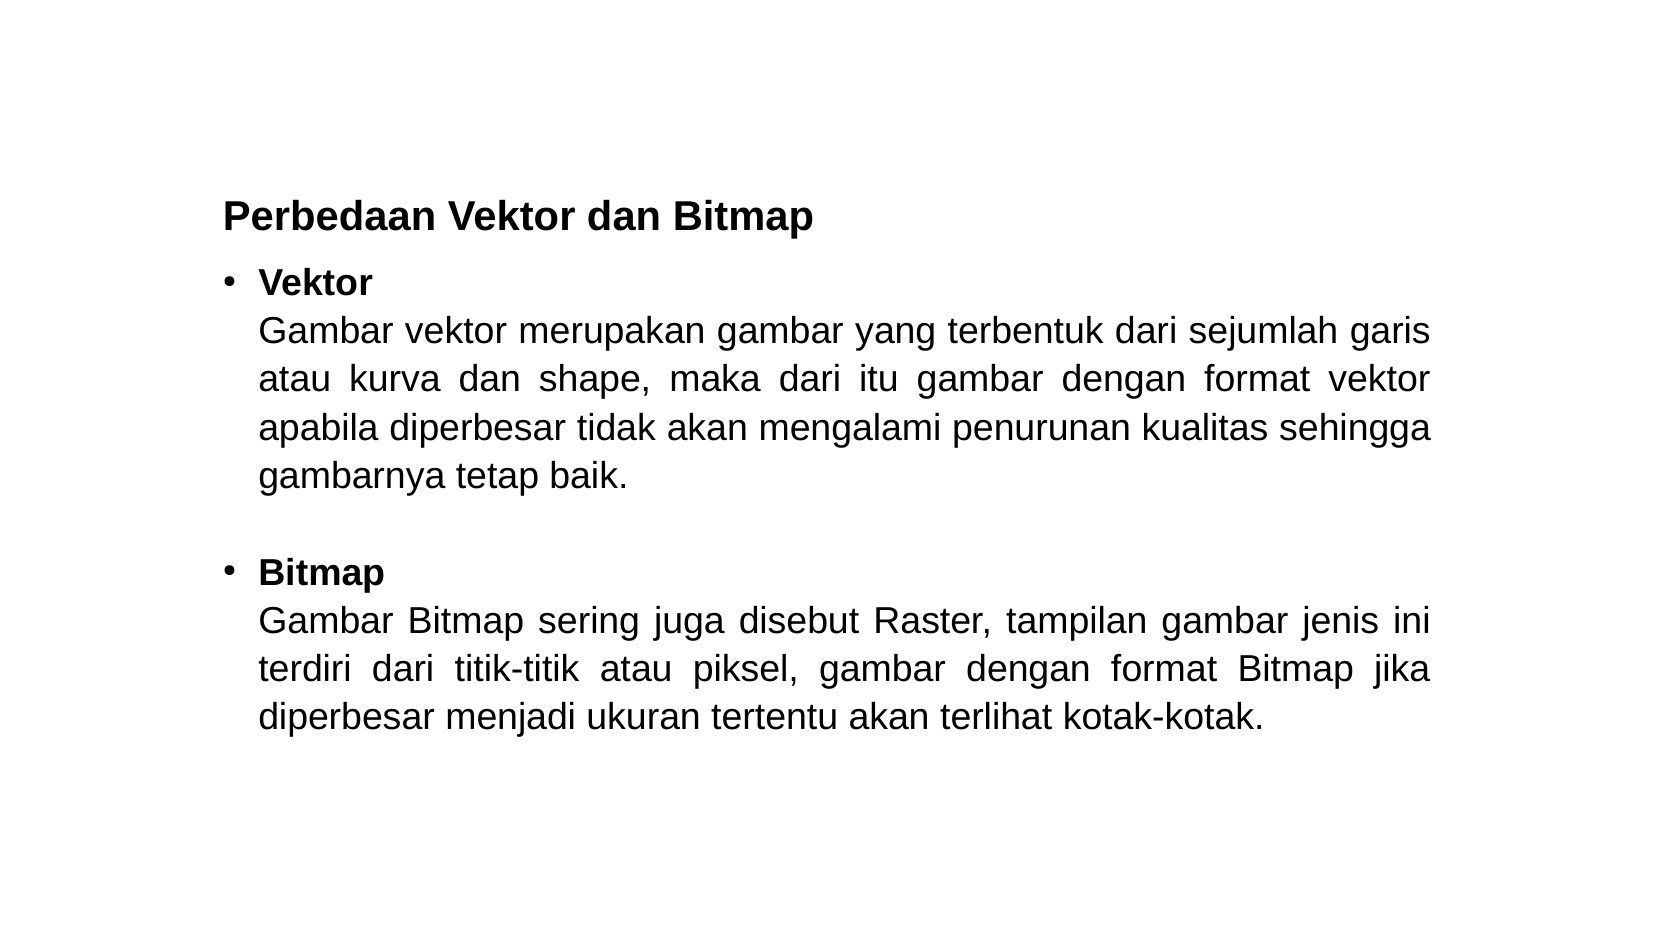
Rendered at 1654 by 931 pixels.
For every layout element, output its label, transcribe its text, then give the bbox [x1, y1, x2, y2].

text_box Perbedaan Vektor dan Bitmap [208, 185, 830, 247]
text_box Vektor Gambar vektor merupakan gambar yang terbentuk dari sejumlah garis atau kurva dan shape, maka dari itu gambar dengan format vektor apabila diperbesar tidak akan mengalami penurunan kualitas sehingga gambarnya tetap baik. Bitmap Gambar Bitmap sering juga disebut Raster, tampilan gambar jenis ini terdiri dari titik-titik atau piksel, gambar dengan format Bitmap jika diperbesar menjadi ukuran tertentu akan terlihat kotak-kotak. [208, 247, 1446, 746]
